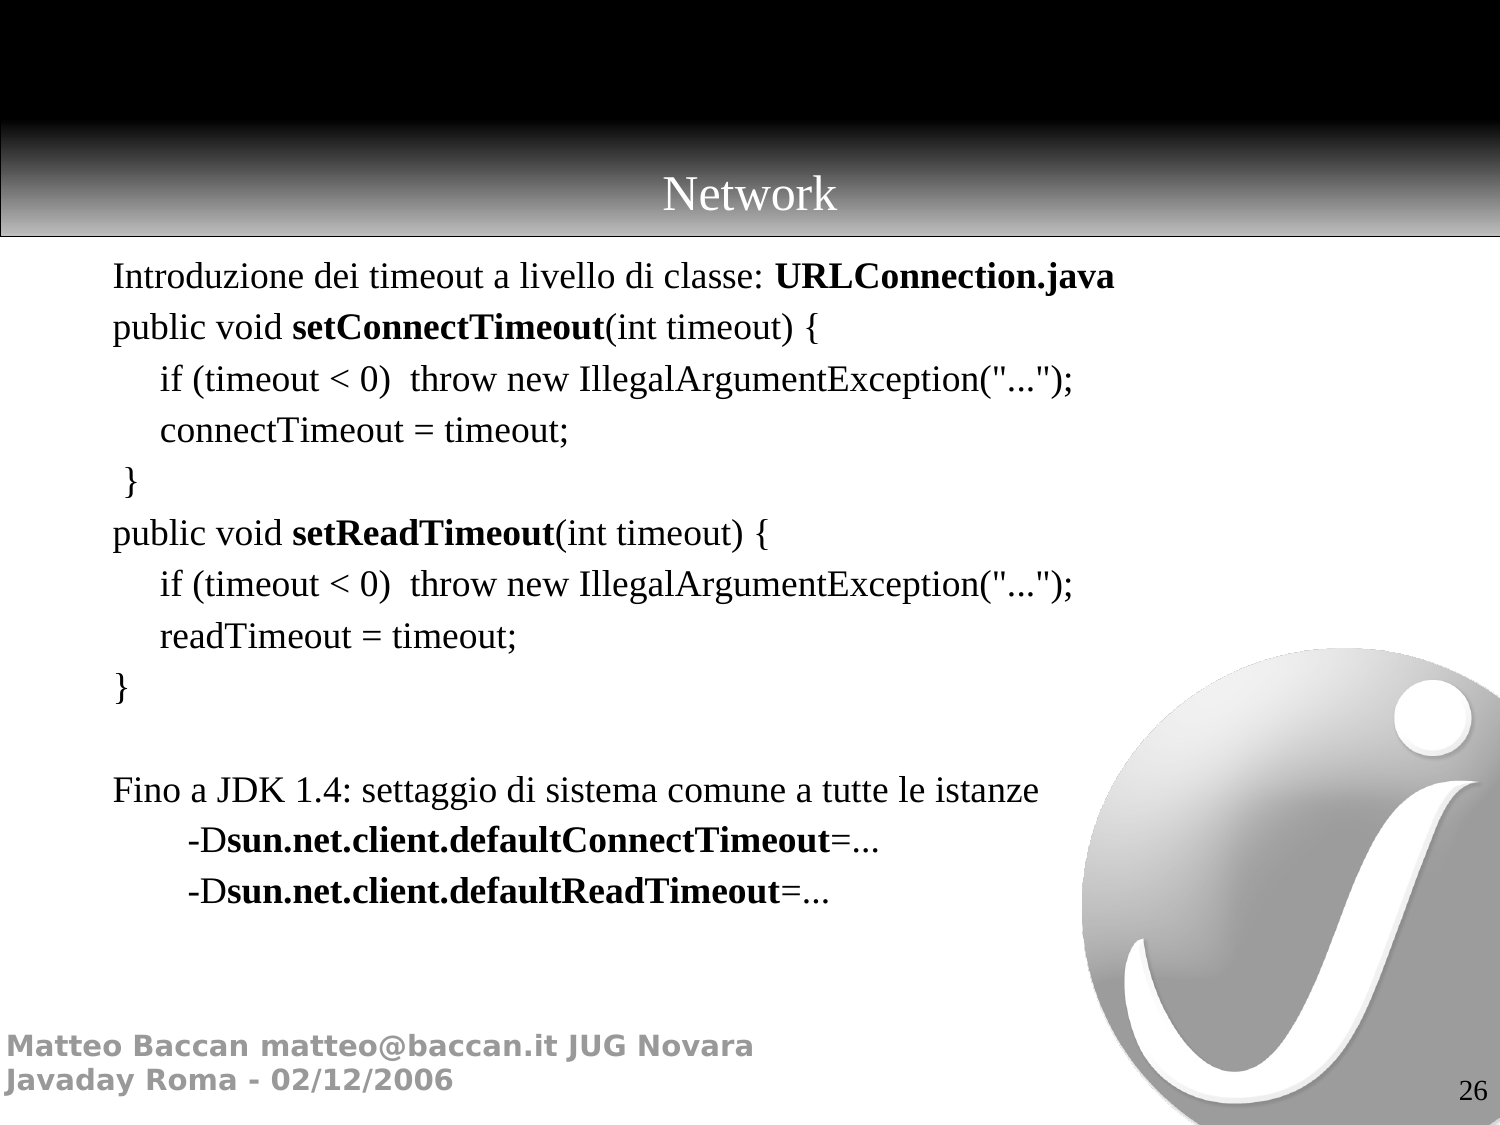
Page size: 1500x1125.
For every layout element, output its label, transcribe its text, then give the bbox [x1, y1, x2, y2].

list Introduzione dei timeout a livello di classe: URLConnection.java public void setConnectTimeout(int timeout) { if (timeout < 0) throw new IllegalArgumentException("..."); connectTimeout = timeout; } public void setReadTimeout(int timeout) { if (timeout < 0) throw new IllegalArgumentException("..."); readTimeout = timeout; } Fino a JDK 1.4: settaggio di sistema comune a tutte le istanze -Dsun.net.client.defaultConnectTimeout=... -Dsun.net.client.defaultReadTimeout=... [112, 255, 1388, 1011]
picture [1081, 648, 1500, 1125]
title Network [112, 99, 1388, 255]
